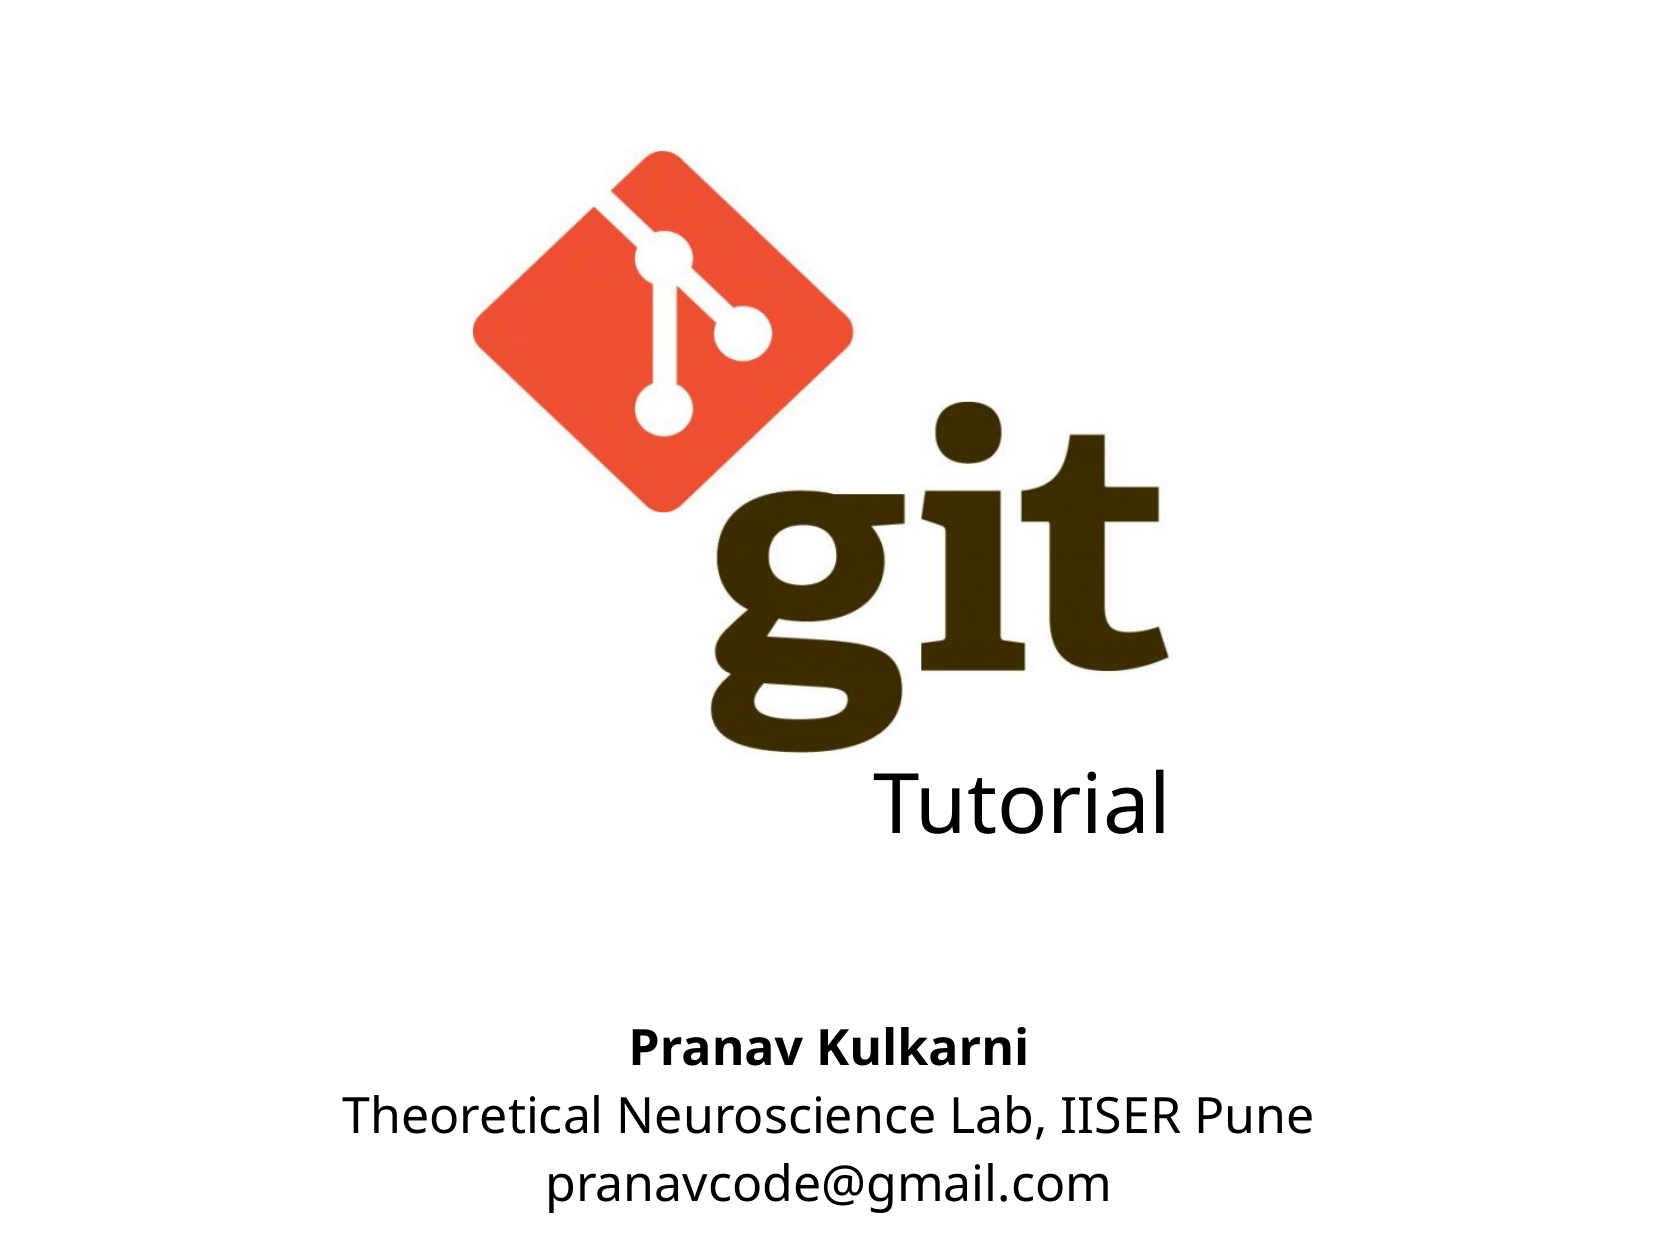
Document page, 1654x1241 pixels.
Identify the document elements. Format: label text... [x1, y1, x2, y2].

text_box Pranav Kulkarni Theoretical Neuroscience Lab, IISER Pune pranavcode@gmail.com [370, 1004, 1288, 1238]
picture [330, 0, 1359, 922]
text_box Tutorial [876, 737, 1170, 875]
